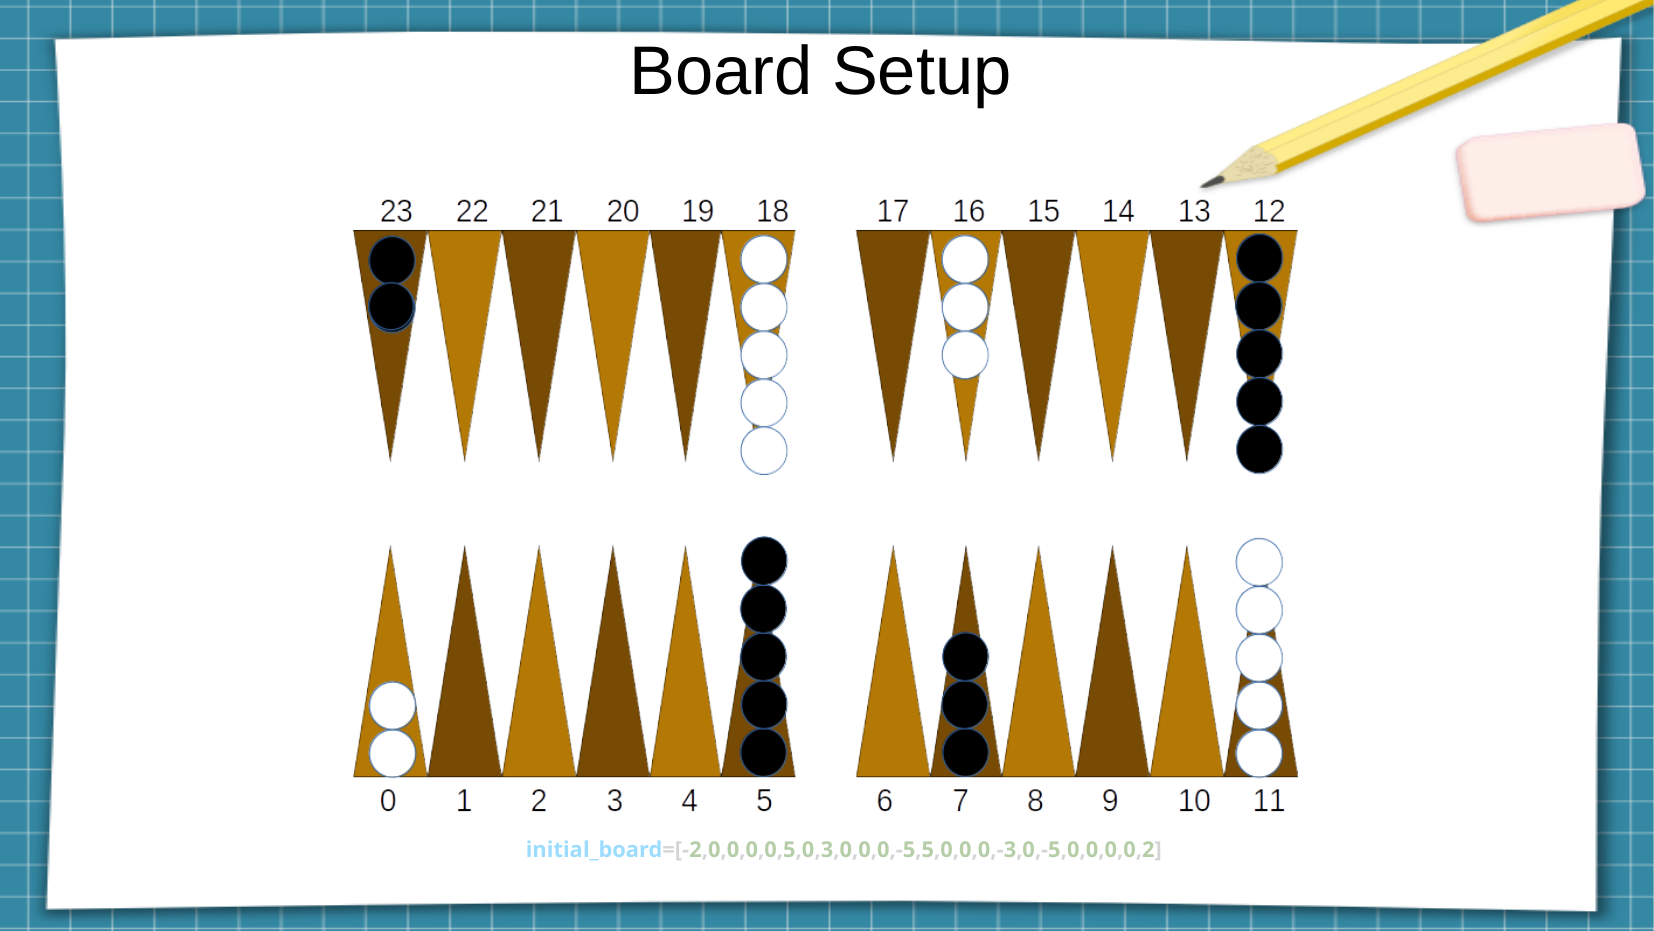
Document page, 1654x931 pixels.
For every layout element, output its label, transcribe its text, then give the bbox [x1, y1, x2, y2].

text_box initial_board=[-2,0,0,0,0,5,0,3,0,0,0,-5,5,0,0,0,-3,0,-5,0,0,0,0,2] [341, 826, 1346, 868]
title Board Setup [76, 0, 1565, 178]
picture [0, 0, 1654, 931]
